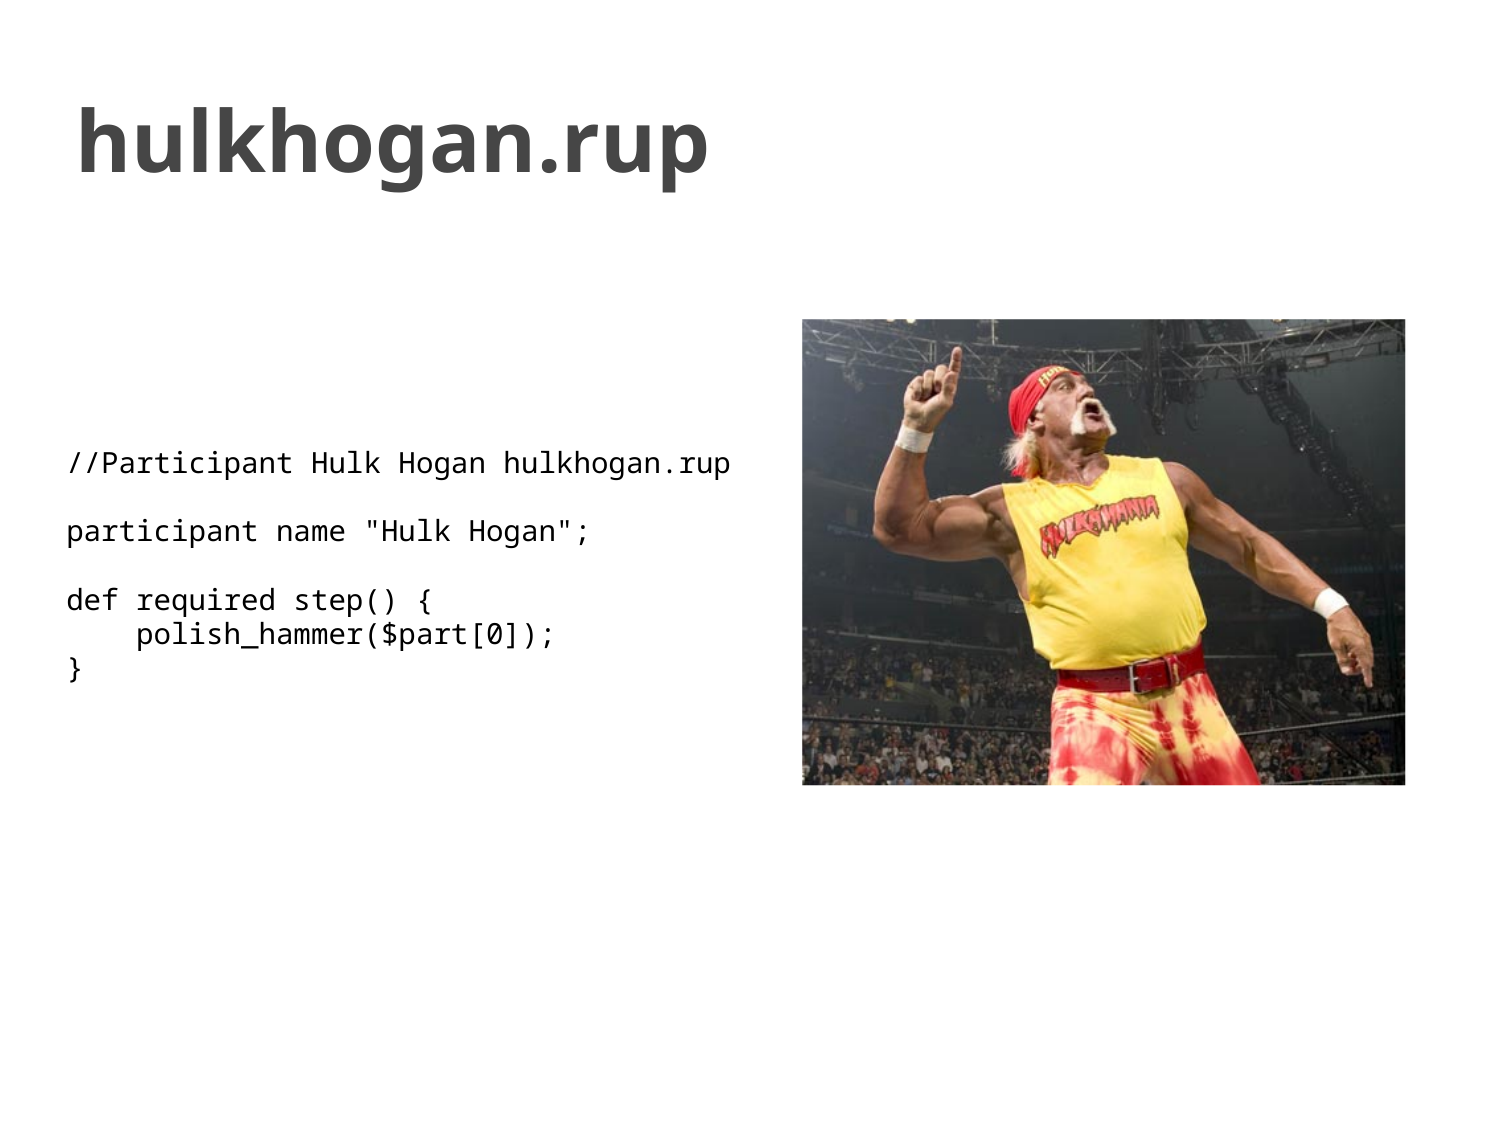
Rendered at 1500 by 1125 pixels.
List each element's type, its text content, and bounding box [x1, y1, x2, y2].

text_box //Participant Hulk Hogan hulkhogan.rup participant name "Hulk Hogan"; def required step() { polish_hammer($part[0]); } [51, 438, 806, 1122]
title hulkhogan.rup [75, 52, 1425, 226]
picture [801, 318, 1408, 788]
